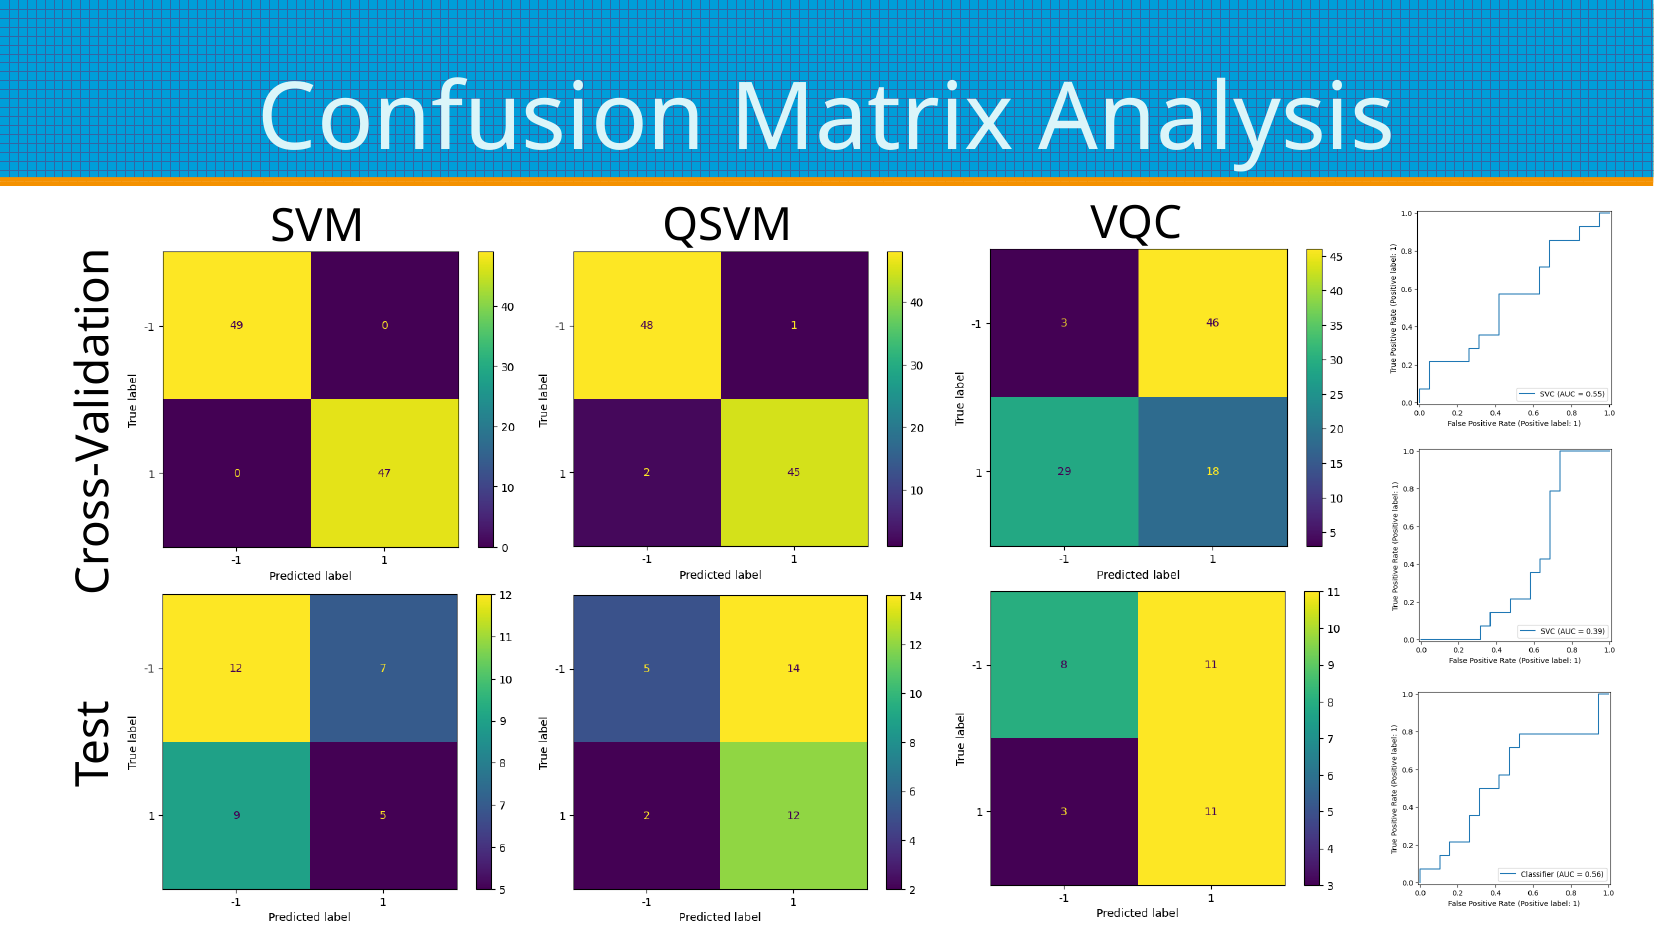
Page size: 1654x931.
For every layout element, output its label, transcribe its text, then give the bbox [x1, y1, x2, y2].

text_box QSVM [656, 185, 799, 260]
text_box Cross-Validation [0, 151, 253, 602]
picture [1385, 205, 1620, 432]
text_box Test [53, 688, 120, 794]
picture [120, 244, 522, 931]
text_box VQC [1084, 183, 1189, 259]
picture [1387, 443, 1620, 669]
picture [947, 241, 1351, 927]
picture [1386, 686, 1619, 912]
picture [531, 244, 931, 931]
text_box SVM [264, 186, 371, 261]
title Confusion Matrix Analysis [82, 14, 1571, 178]
